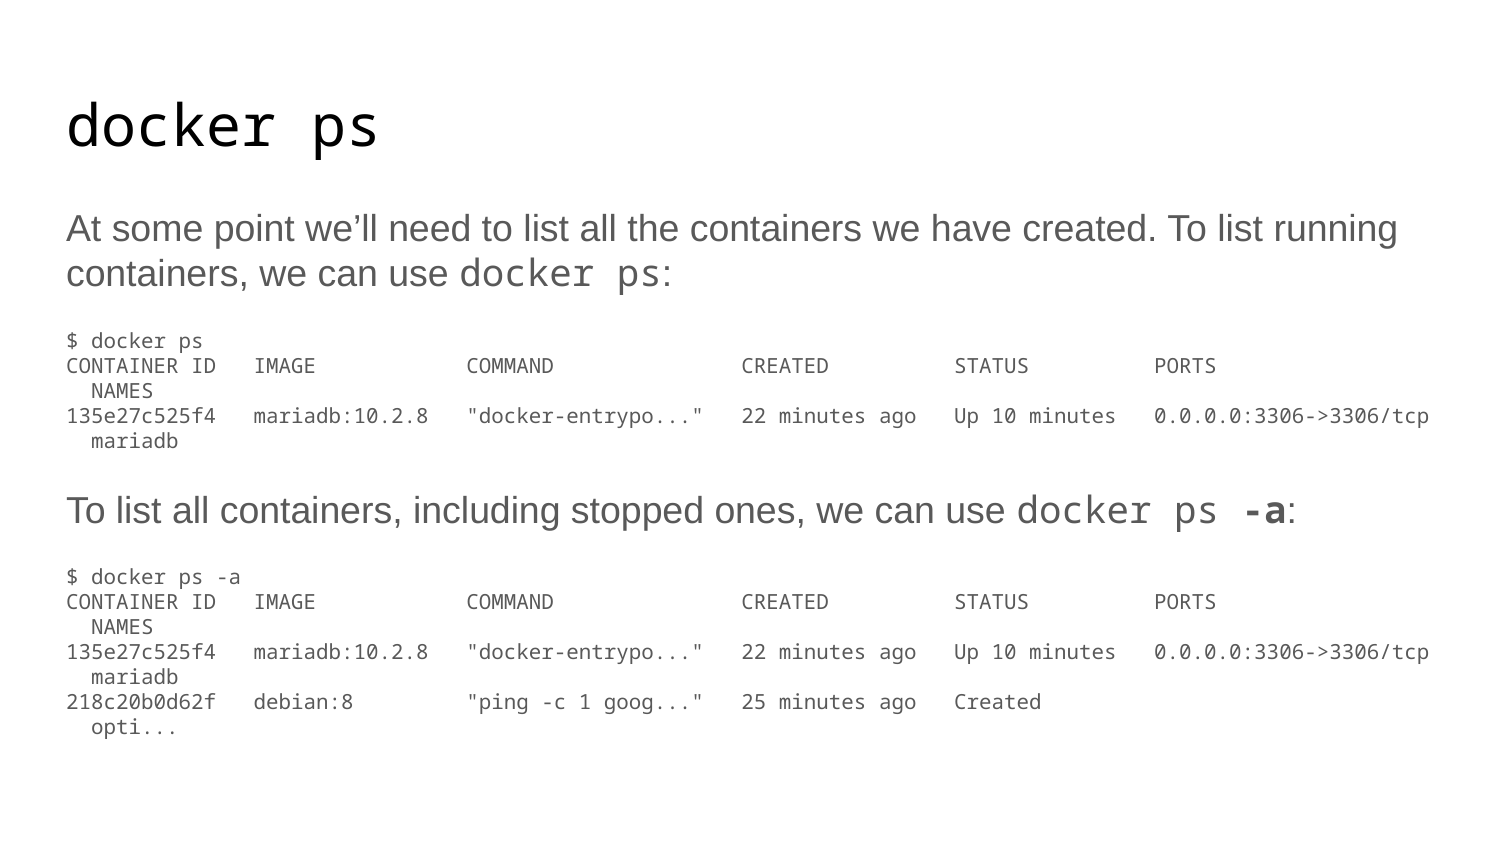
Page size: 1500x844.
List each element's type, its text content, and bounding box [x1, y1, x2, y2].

list At some point we’ll need to list all the containers we have created. To list running containers, we can use docker ps: $ docker ps CONTAINER ID IMAGE COMMAND CREATED STATUS PORTS NAMES 135e27c525f4 mariadb:10.2.8 "docker-entrypo..." 22 minutes ago Up 10 minutes 0.0.0.0:3306->3306/tcp mariadb To list all containers, including stopped ones, we can use docker ps -a: $ docker ps -a CONTAINER ID IMAGE COMMAND CREATED STATUS PORTS NAMES 135e27c525f4 mariadb:10.2.8 "docker-entrypo..." 22 minutes ago Up 10 minutes 0.0.0.0:3306->3306/tcp mariadb 218c20b0d62f debian:8 "ping -c 1 goog..." 25 minutes ago Created opti... [51, 189, 1449, 750]
title docker ps [51, 72, 1449, 167]
